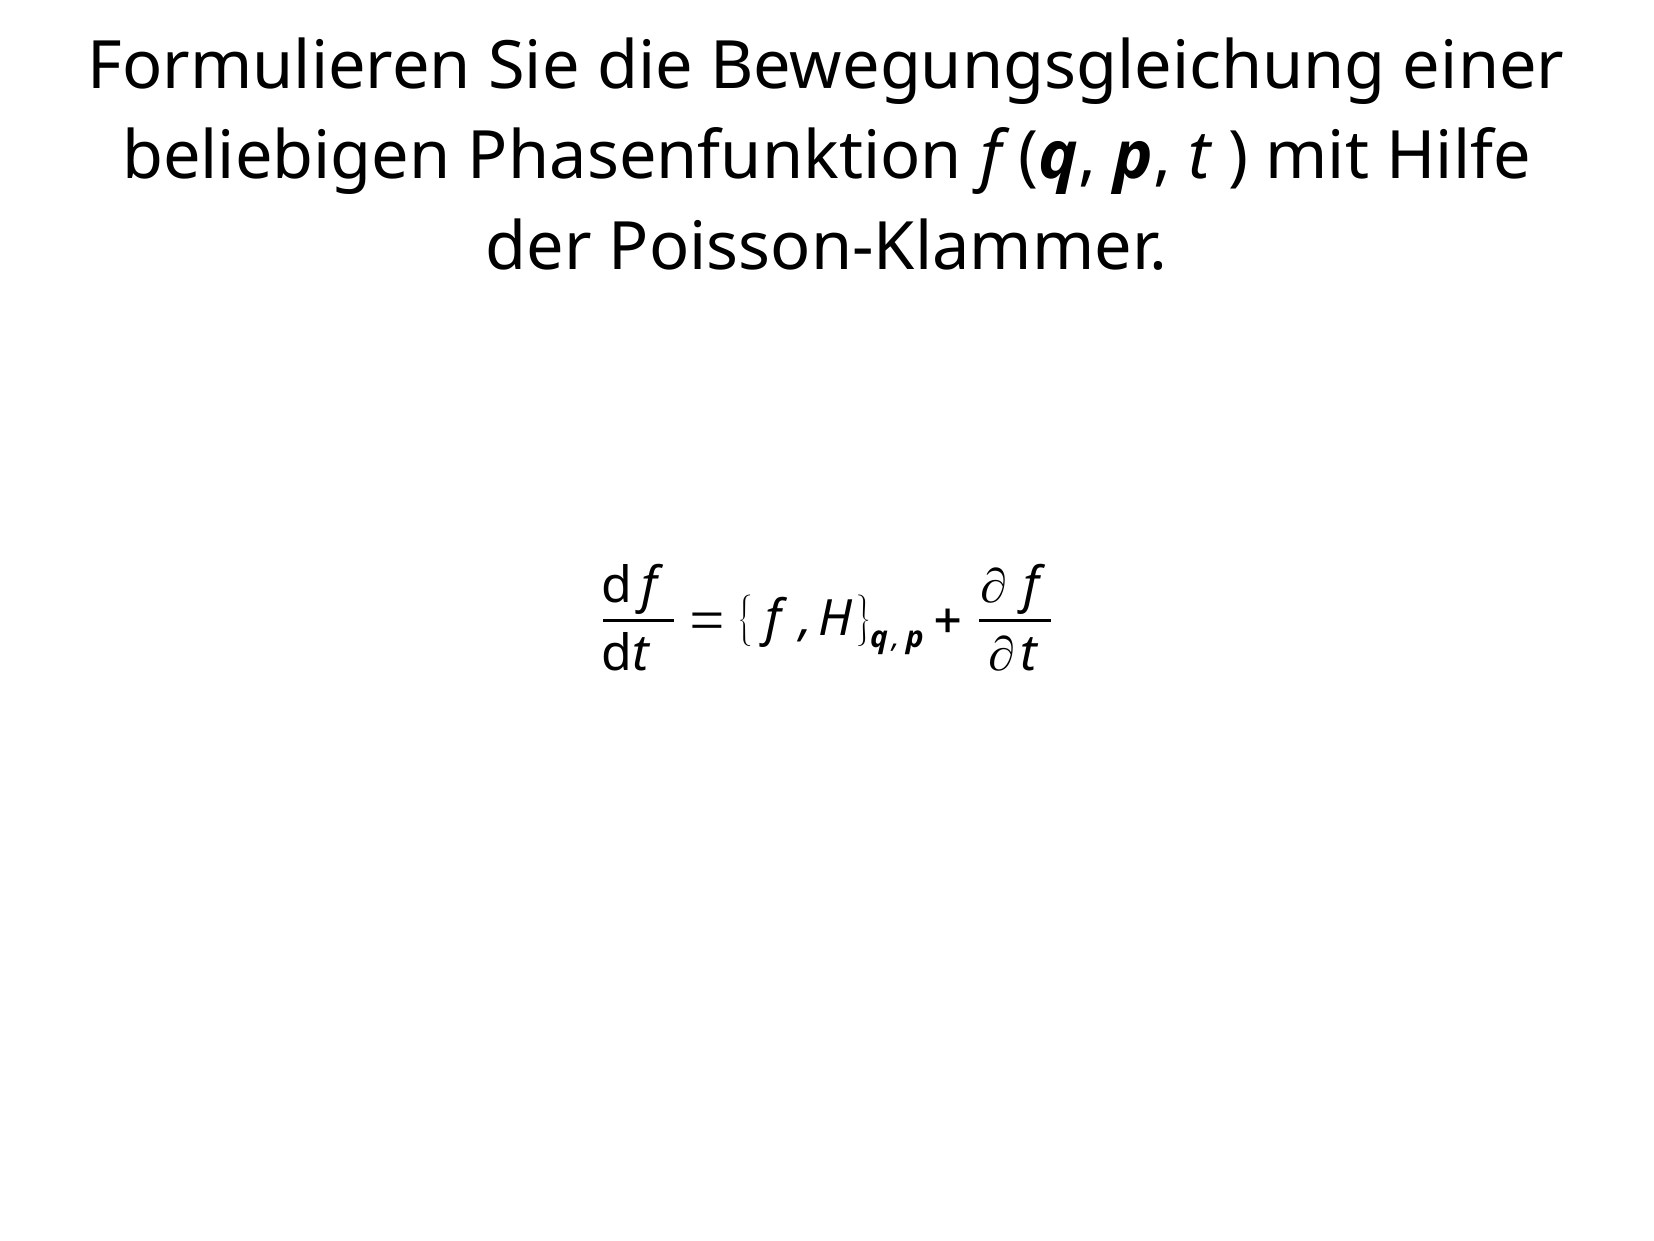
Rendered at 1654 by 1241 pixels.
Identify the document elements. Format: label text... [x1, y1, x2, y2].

title Formulieren Sie die Bewegungsgleichung einer beliebigen Phasenfunktion f (q, p, t ) mit Hilfe der Poisson-Klammer. [82, 19, 1571, 287]
chart [594, 555, 1059, 685]
